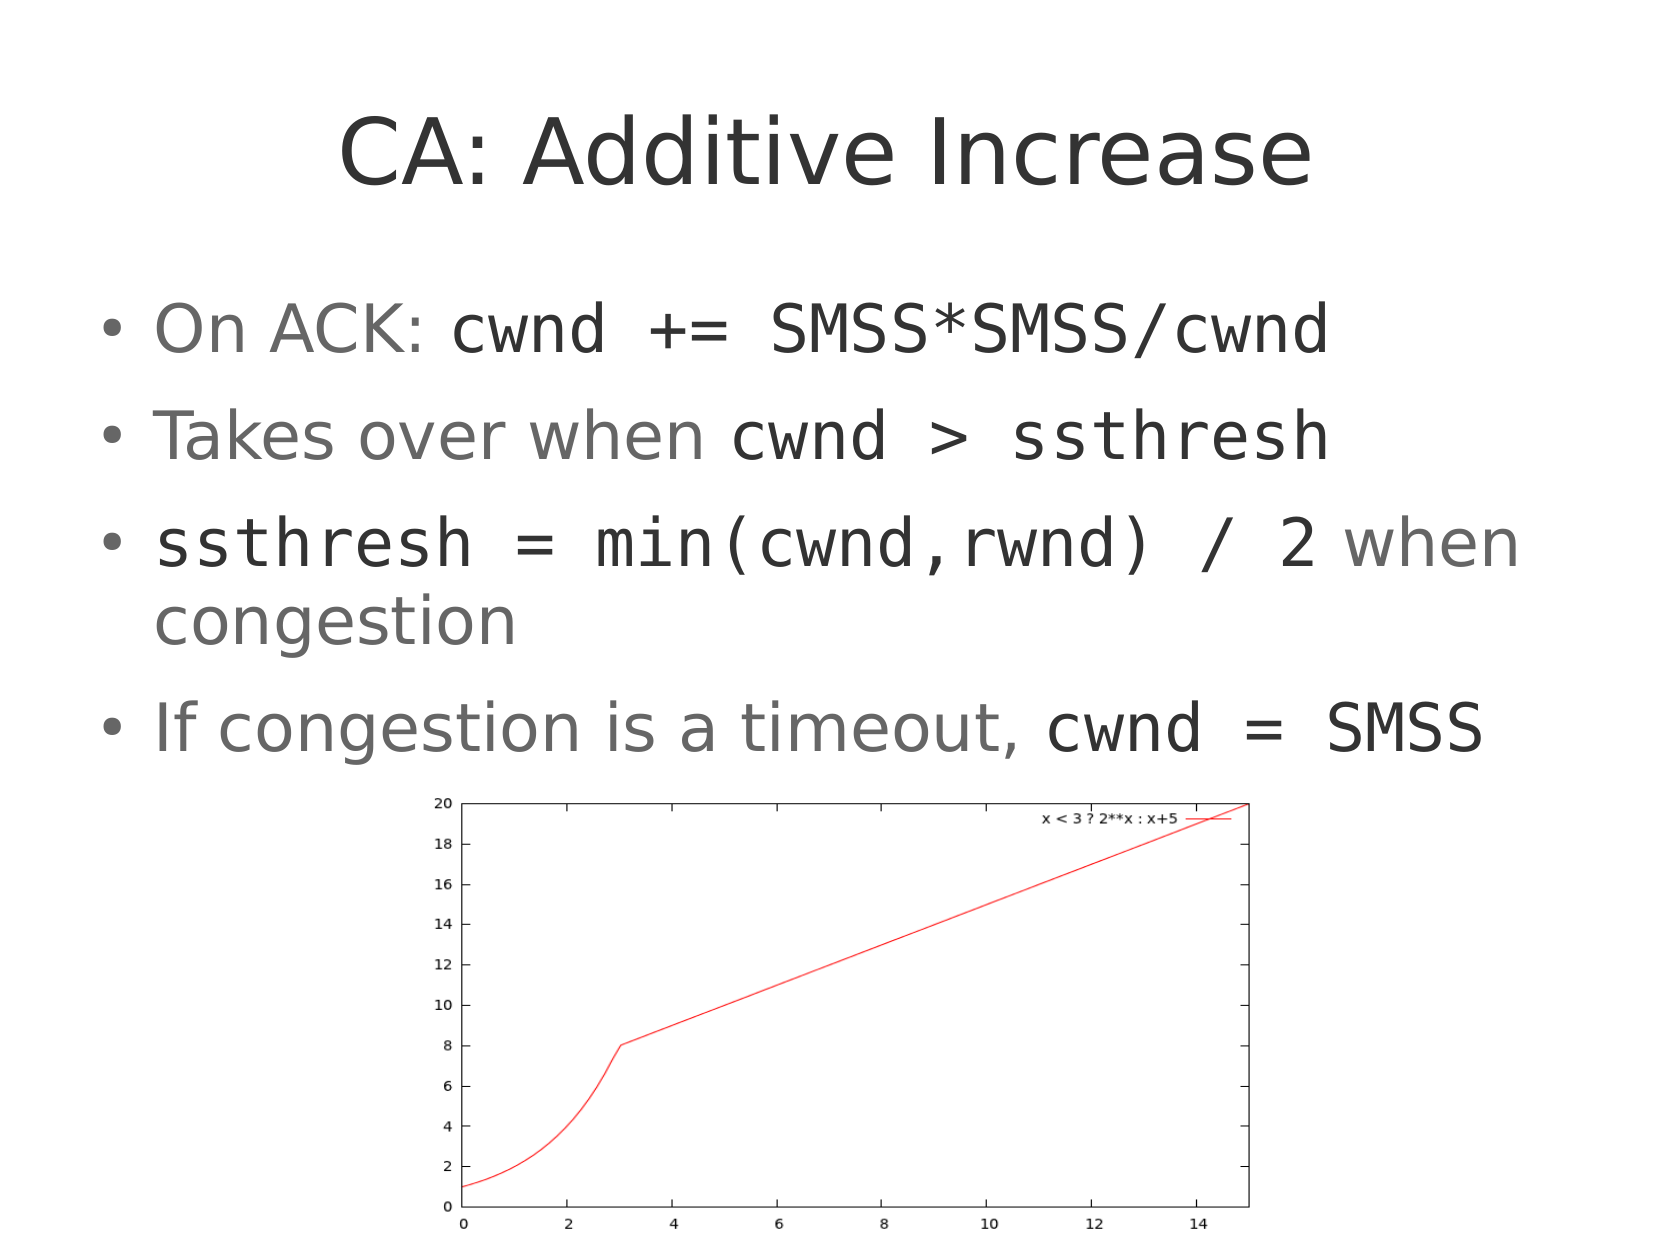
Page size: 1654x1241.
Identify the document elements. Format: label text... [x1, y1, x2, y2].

picture [411, 787, 1276, 1241]
list On ACK: cwnd += SMSS*SMSS/cwnd Takes over when cwnd > ssthresh ssthresh = min(cwnd,rwnd) / 2 when congestion If congestion is a timeout, cwnd = SMSS [82, 290, 1571, 1109]
title CA: Additive Increase [82, 49, 1571, 257]
